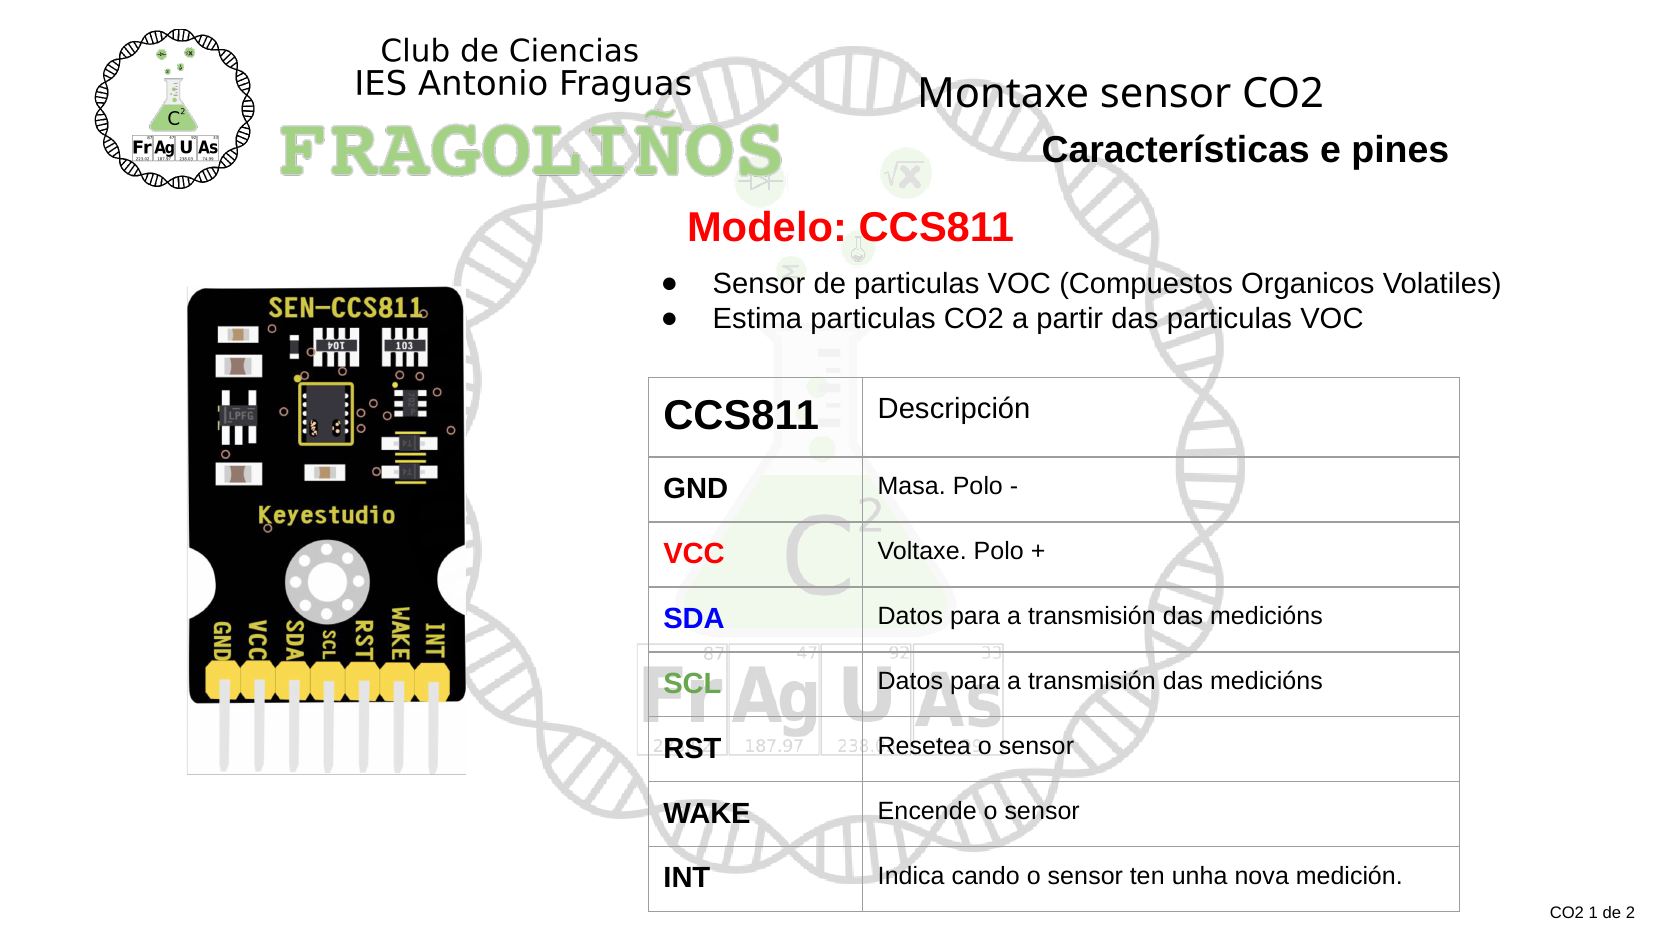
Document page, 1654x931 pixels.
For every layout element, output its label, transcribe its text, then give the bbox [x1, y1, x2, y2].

table_cell GND [649, 458, 862, 521]
table_cell VCC [649, 523, 862, 586]
text_box Características e pines [902, 118, 1589, 178]
table_cell WAKE [649, 782, 862, 846]
text_box Sensor de particulas VOC (Compuestos Organicos Volatiles) Estima particulas CO2 a partir das particulas VOC [622, 249, 1522, 350]
text_box Modelo: CCS811 [671, 184, 1420, 249]
table_cell Indica cando o sensor ten unha nova medición. [863, 847, 1459, 911]
table_cell Datos para a transmisión das medicións [863, 588, 1459, 651]
table_header CCS811 [649, 378, 862, 456]
table_header Descripción [863, 378, 1459, 456]
table_cell SCL [649, 653, 862, 716]
table_cell INT [649, 847, 862, 911]
text_box CO2 1 de 2 [1534, 887, 1654, 931]
table_cell Voltaxe. Polo + [863, 523, 1459, 586]
table_cell Resetea o sensor [863, 717, 1459, 781]
table_cell Datos para a transmisión das medicións [863, 653, 1459, 716]
table_cell Encende o sensor [863, 782, 1459, 846]
text_box Montaxe sensor CO2 [902, 58, 1589, 118]
table_cell Masa. Polo - [863, 458, 1459, 521]
table_cell SDA [649, 588, 862, 651]
picture [82, 29, 1245, 884]
table_cell RST [649, 717, 862, 781]
